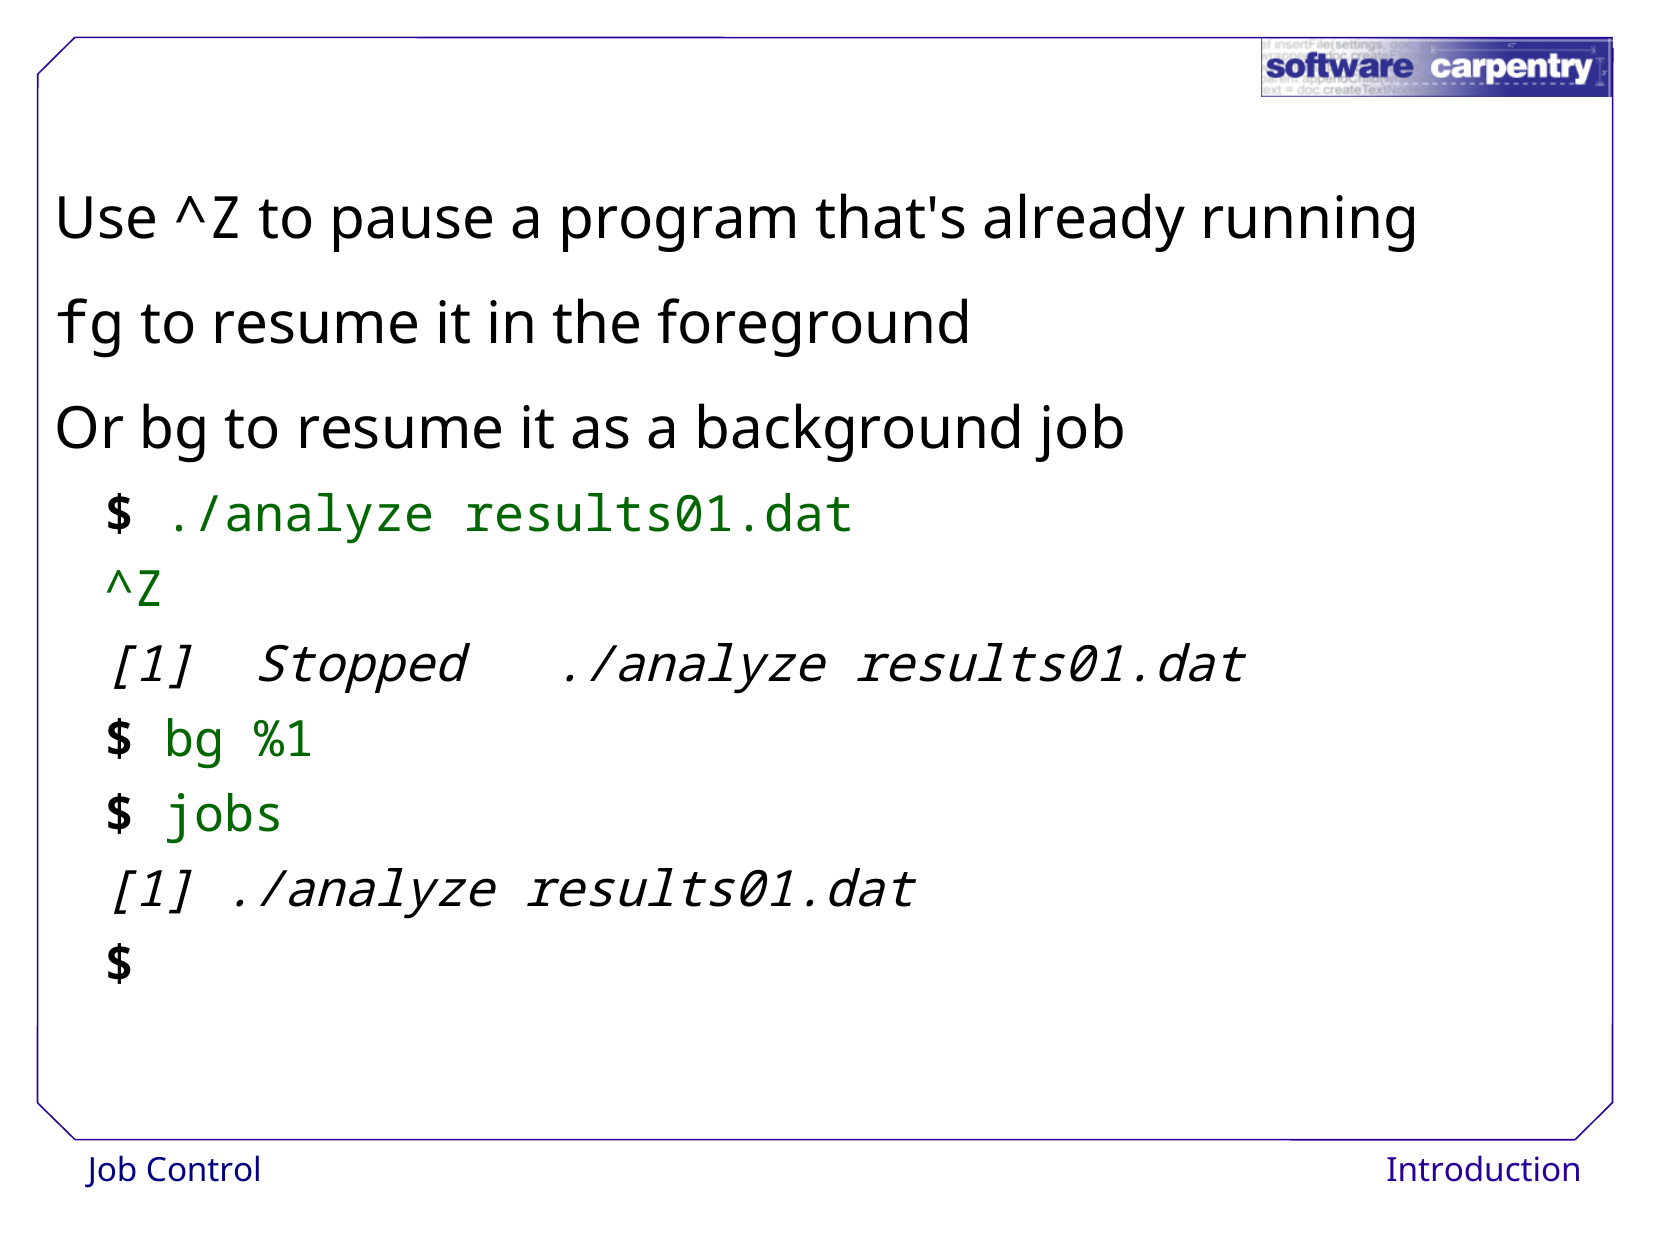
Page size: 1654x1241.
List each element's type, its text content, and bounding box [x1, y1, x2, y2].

text_box Use ^Z to pause a program that's already running fg to resume it in the foreground Or bg to resume it as a background job [40, 138, 1585, 469]
picture [1261, 39, 1613, 97]
text_box $ ./analyze results01.dat ^Z [1] Stopped ./analyze results01.dat $ bg %1 $ jobs [1] ./analyze results01.dat $ [89, 469, 1512, 1093]
